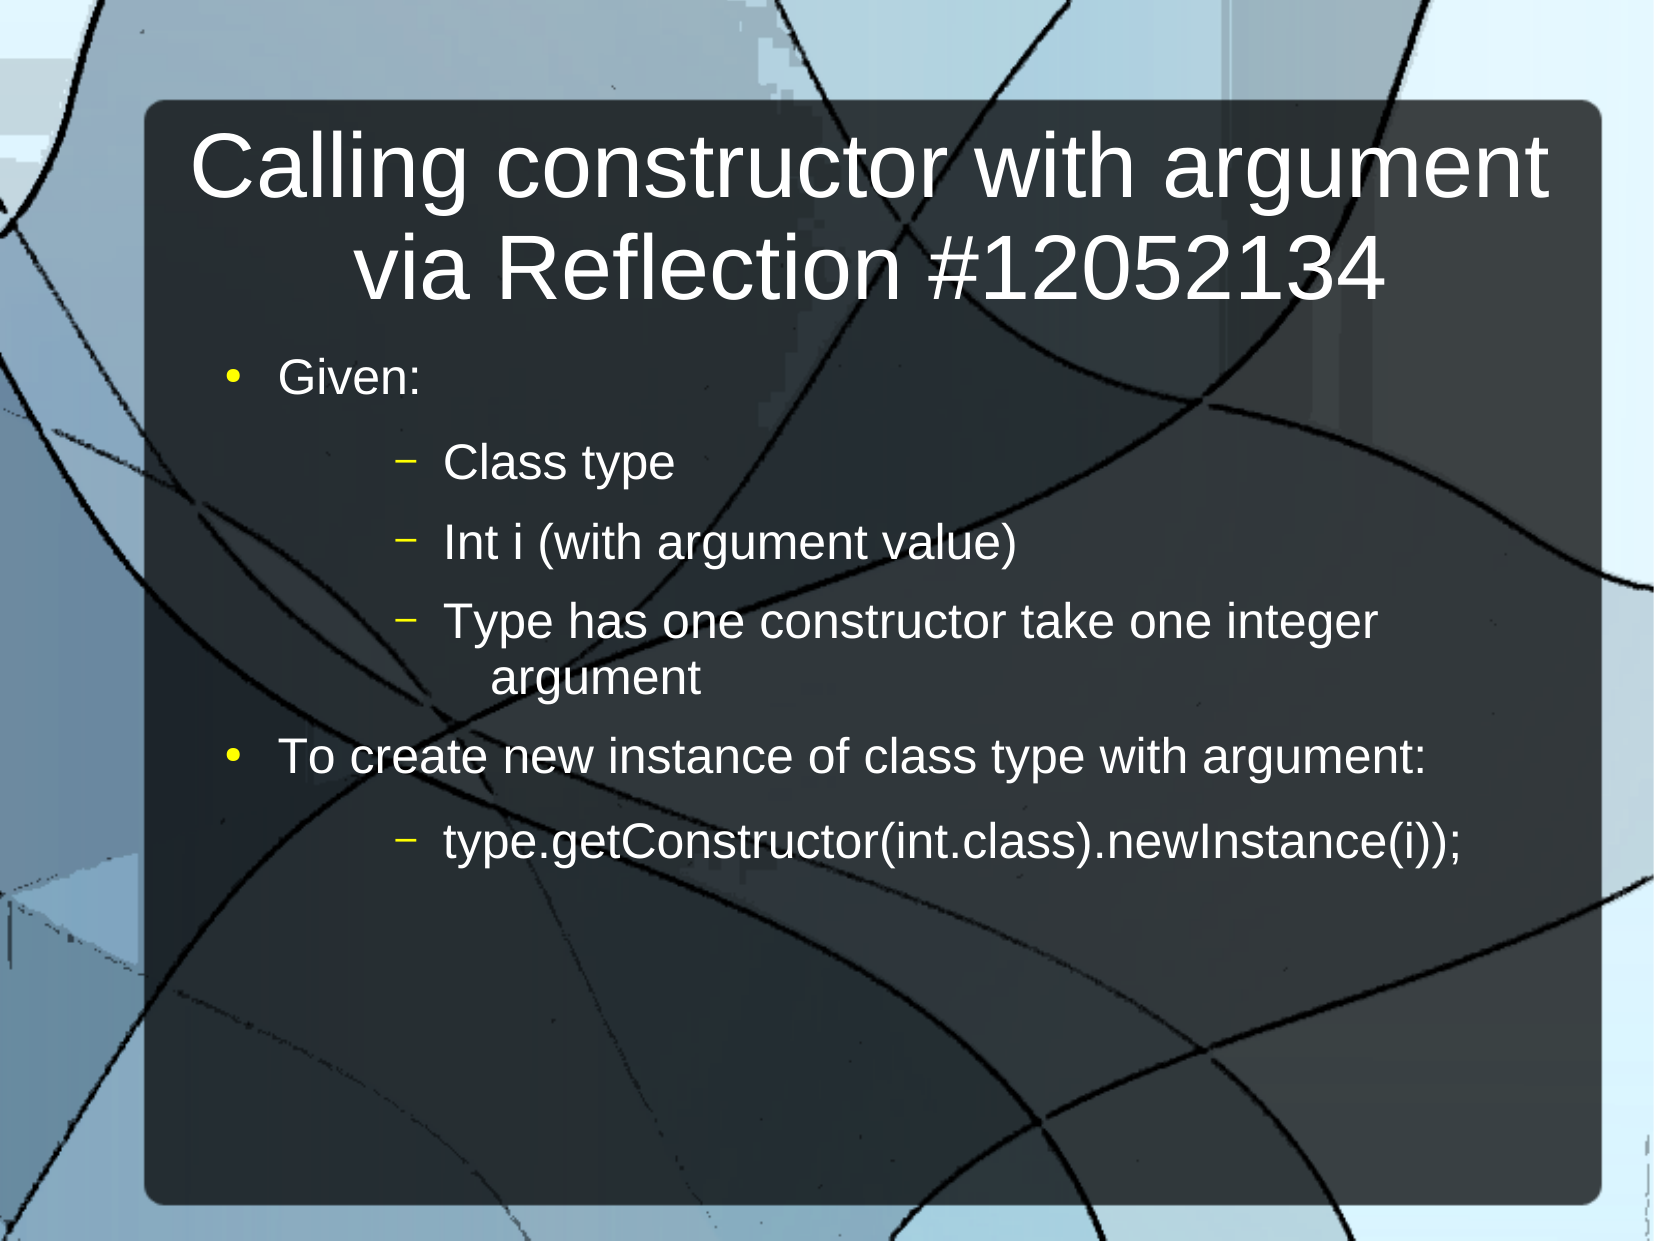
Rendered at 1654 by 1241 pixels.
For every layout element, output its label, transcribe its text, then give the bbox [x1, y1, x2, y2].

picture [0, 0, 1654, 1241]
title Calling constructor with argument via Reflection #12052134 [159, 114, 1583, 320]
list Given: Class type Int i (with argument value) Type has one constructor take one integer argument To create new instance of class type with argument: type.getConstructor(int.class).newInstance(i)); [206, 349, 1571, 1153]
